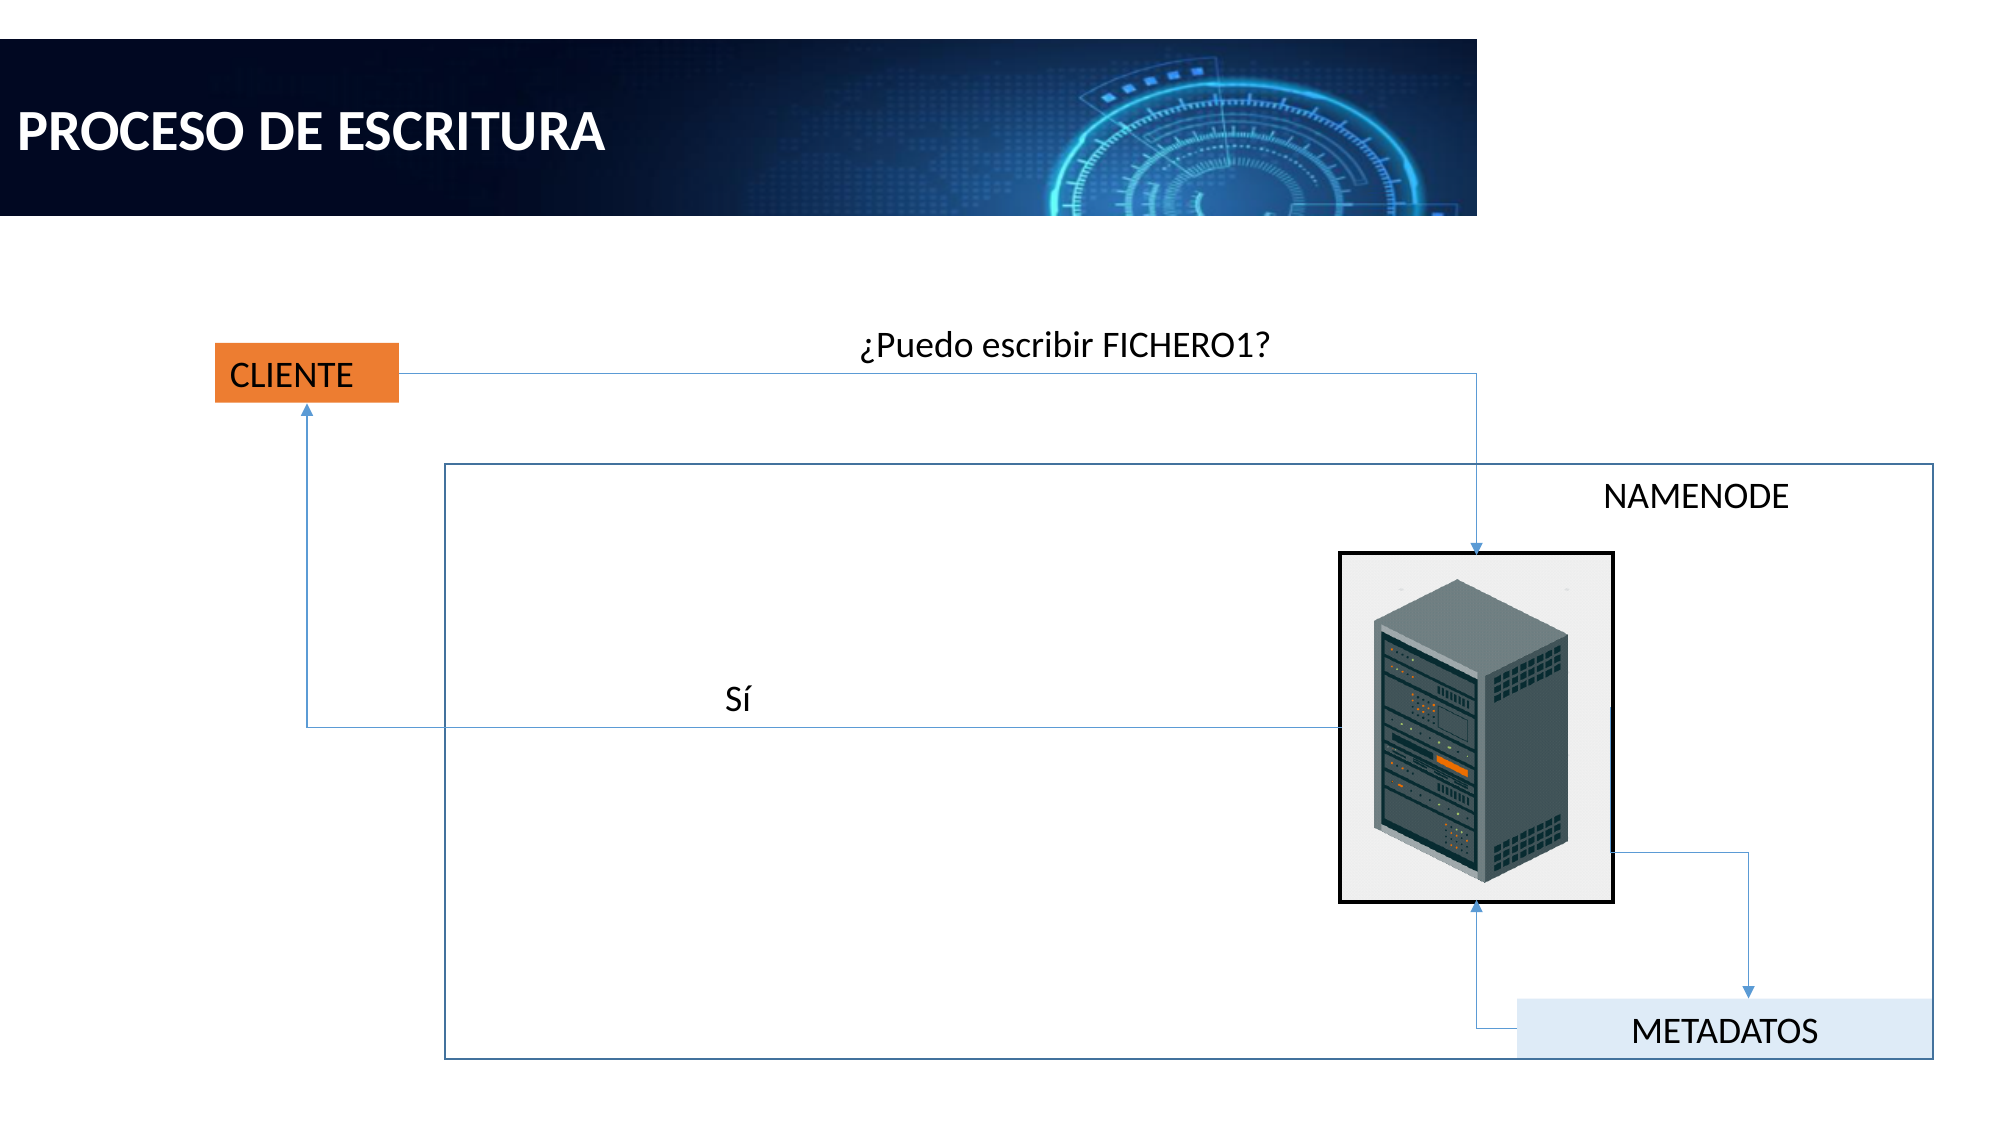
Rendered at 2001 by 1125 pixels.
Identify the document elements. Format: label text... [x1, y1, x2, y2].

picture [0, 39, 1477, 216]
text_box Sí [710, 666, 1209, 727]
text_box ¿Puedo escribir FICHERO1? [844, 312, 1343, 373]
text_box METADATOS [1517, 998, 1932, 1058]
text_box NAMENODE [1588, 465, 1809, 524]
picture [1342, 555, 1611, 900]
text_box CLIENTE [215, 342, 399, 403]
text_box PROCESO DE ESCRITURA [2, 84, 622, 170]
